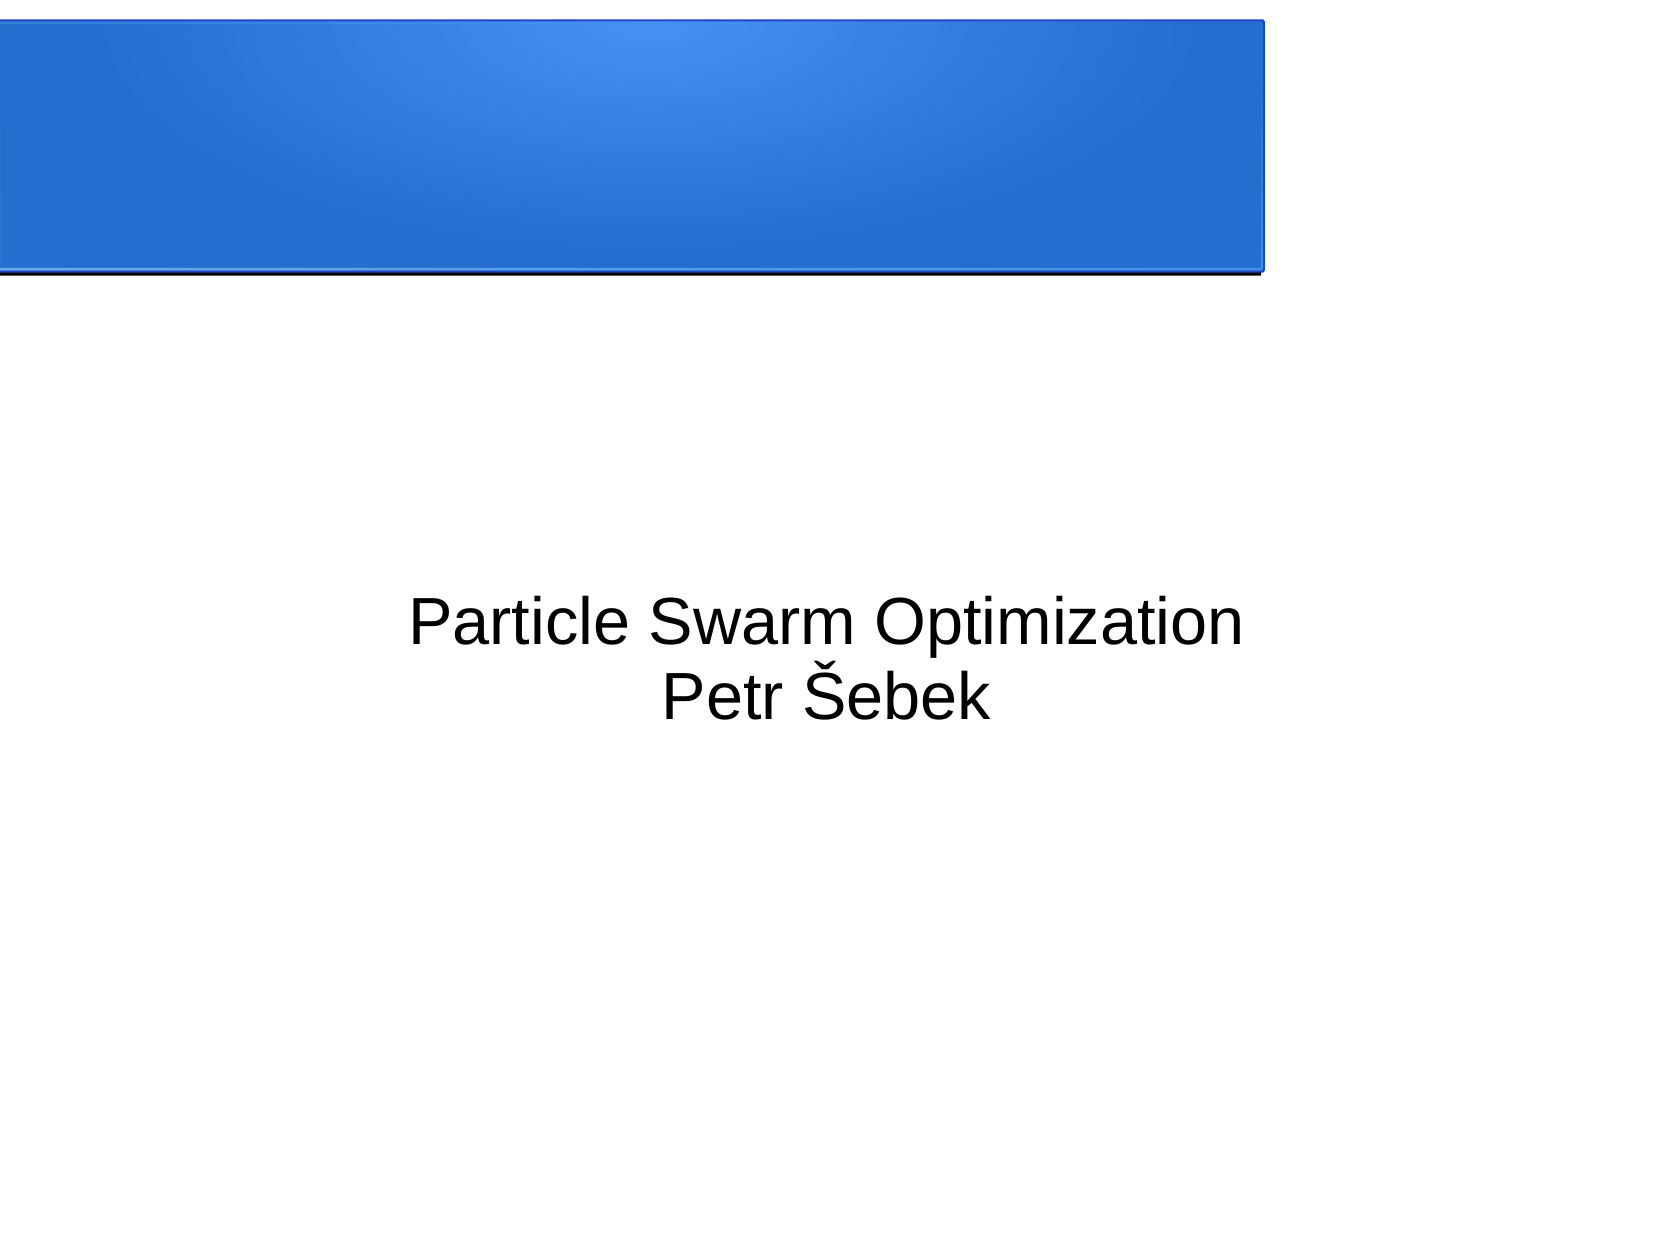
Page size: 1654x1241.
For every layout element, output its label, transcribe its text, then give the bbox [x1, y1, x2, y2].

subtitle Particle Swarm Optimization Petr Šebek [82, 299, 1571, 1019]
